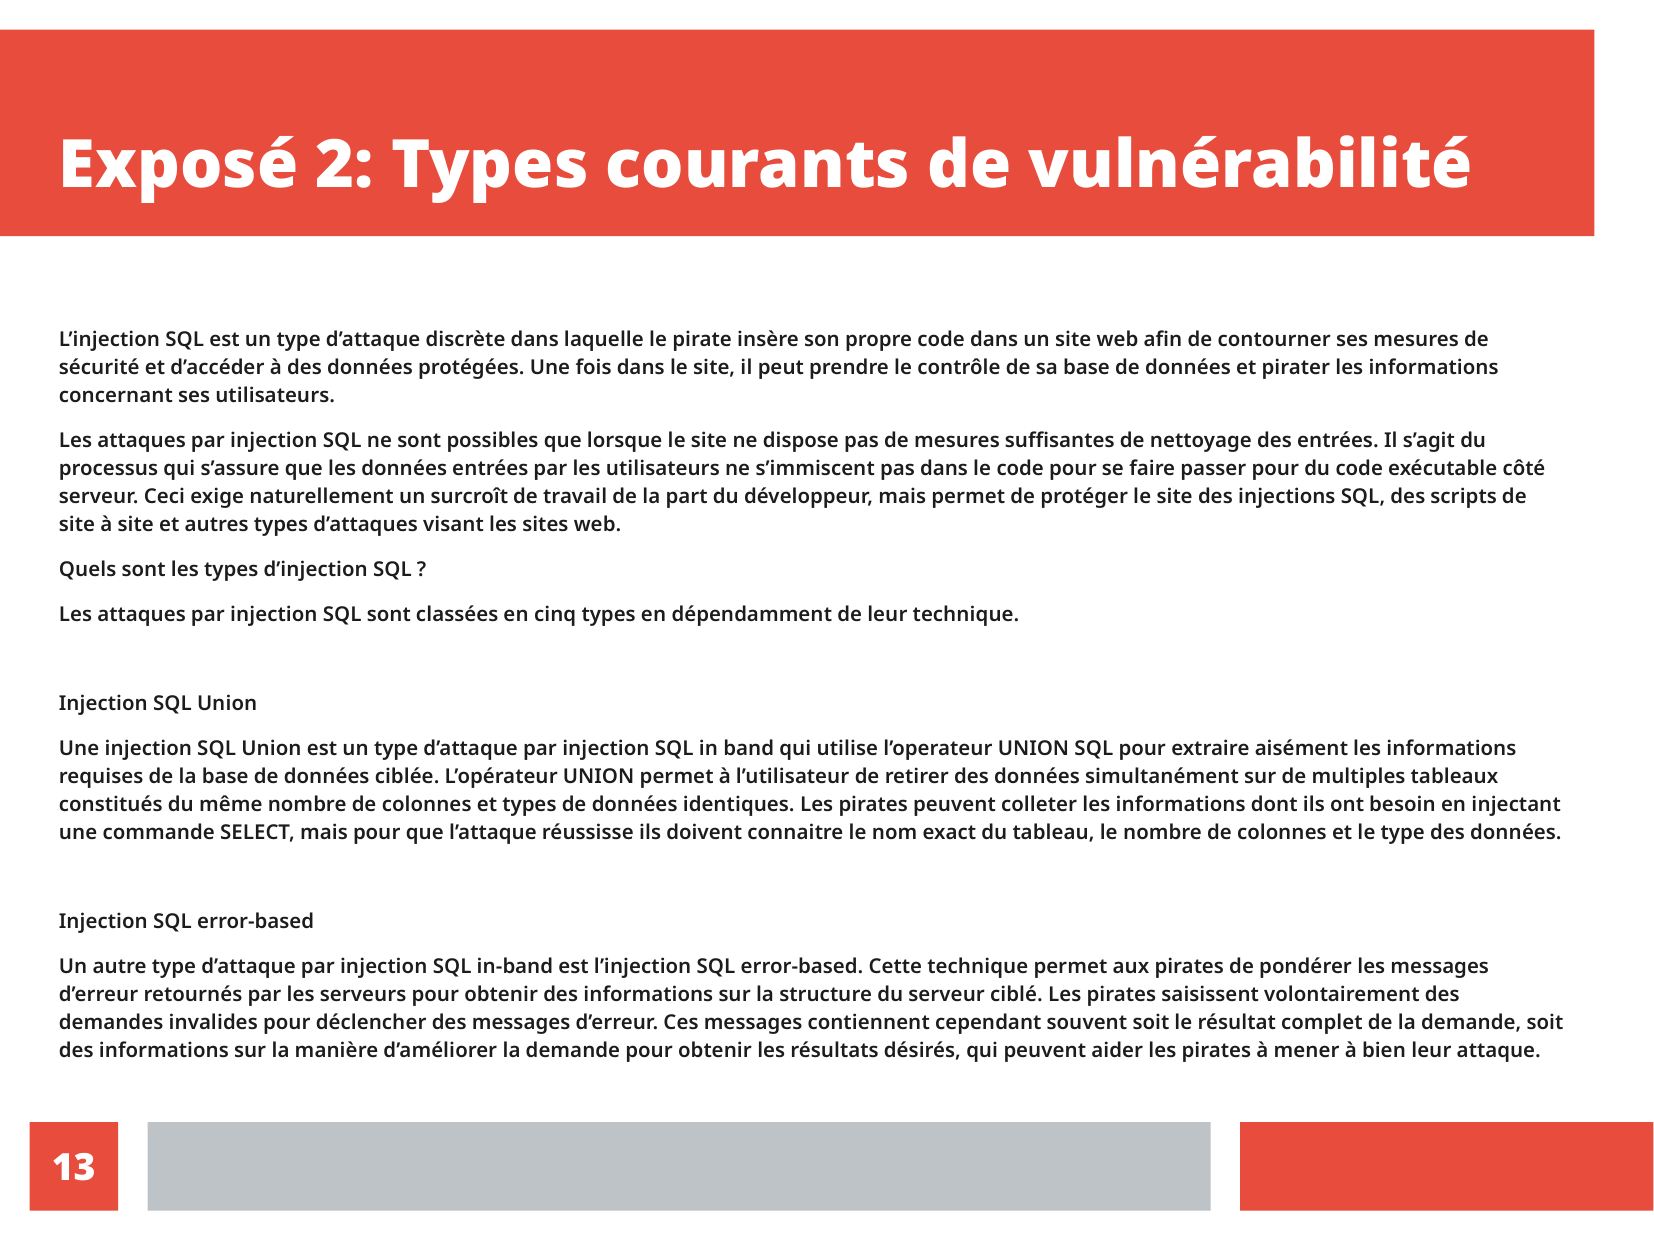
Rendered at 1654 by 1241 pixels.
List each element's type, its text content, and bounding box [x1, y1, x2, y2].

title Exposé 2: Types courants de vulnérabilité [59, 59, 1595, 207]
list L’injection SQL est un type d’attaque discrète dans laquelle le pirate insère son propre code dans un site web afin de contourner ses mesures de sécurité et d’accéder à des données protégées. Une fois dans le site, il peut prendre le contrôle de sa base de données et pirater les informations concernant ses utilisateurs. Les attaques par injection SQL ne sont possibles que lorsque le site ne dispose pas de mesures suffisantes de nettoyage des entrées. Il s’agit du processus qui s’assure que les données entrées par les utilisateurs ne s’immiscent pas dans le code pour se faire passer pour du code exécutable côté serveur. Ceci exige naturellement un surcroît de travail de la part du développeur, mais permet de protéger le site des injections SQL, des scripts de site à site et autres types d’attaques visant les sites web. Quels sont les types d’injection SQL ? Les attaques par injection SQL sont classées en cinq types en dépendamment de leur technique. Injection SQL Union Une injection SQL Union est un type d’attaque par injection SQL in band qui utilise l’operateur UNION SQL pour extraire aisément les informations requises de la base de données ciblée. L’opérateur UNION permet à l’utilisateur de retirer des données simultanément sur de multiples tableaux constitués du même nombre de colonnes et types de données identiques. Les pirates peuvent colleter les informations dont ils ont besoin en injectant une commande SELECT, mais pour que l’attaque réussisse ils doivent connaitre le nom exact du tableau, le nombre de colonnes et le type des données. Injection SQL error-based Un autre type d’attaque par injection SQL in-band est l’injection SQL error-based. Cette technique permet aux pirates de pondérer les messages d’erreur retournés par les serveurs pour obtenir des informations sur la structure du serveur ciblé. Les pirates saisissent volontairement des demandes invalides pour déclencher des messages d’erreur. Ces messages contiennent cependant souvent soit le résultat complet de la demande, soit des informations sur la manière d’améliorer la demande pour obtenir les résultats désirés, qui peuvent aider les pirates à mener à bien leur attaque. [59, 324, 1565, 1093]
